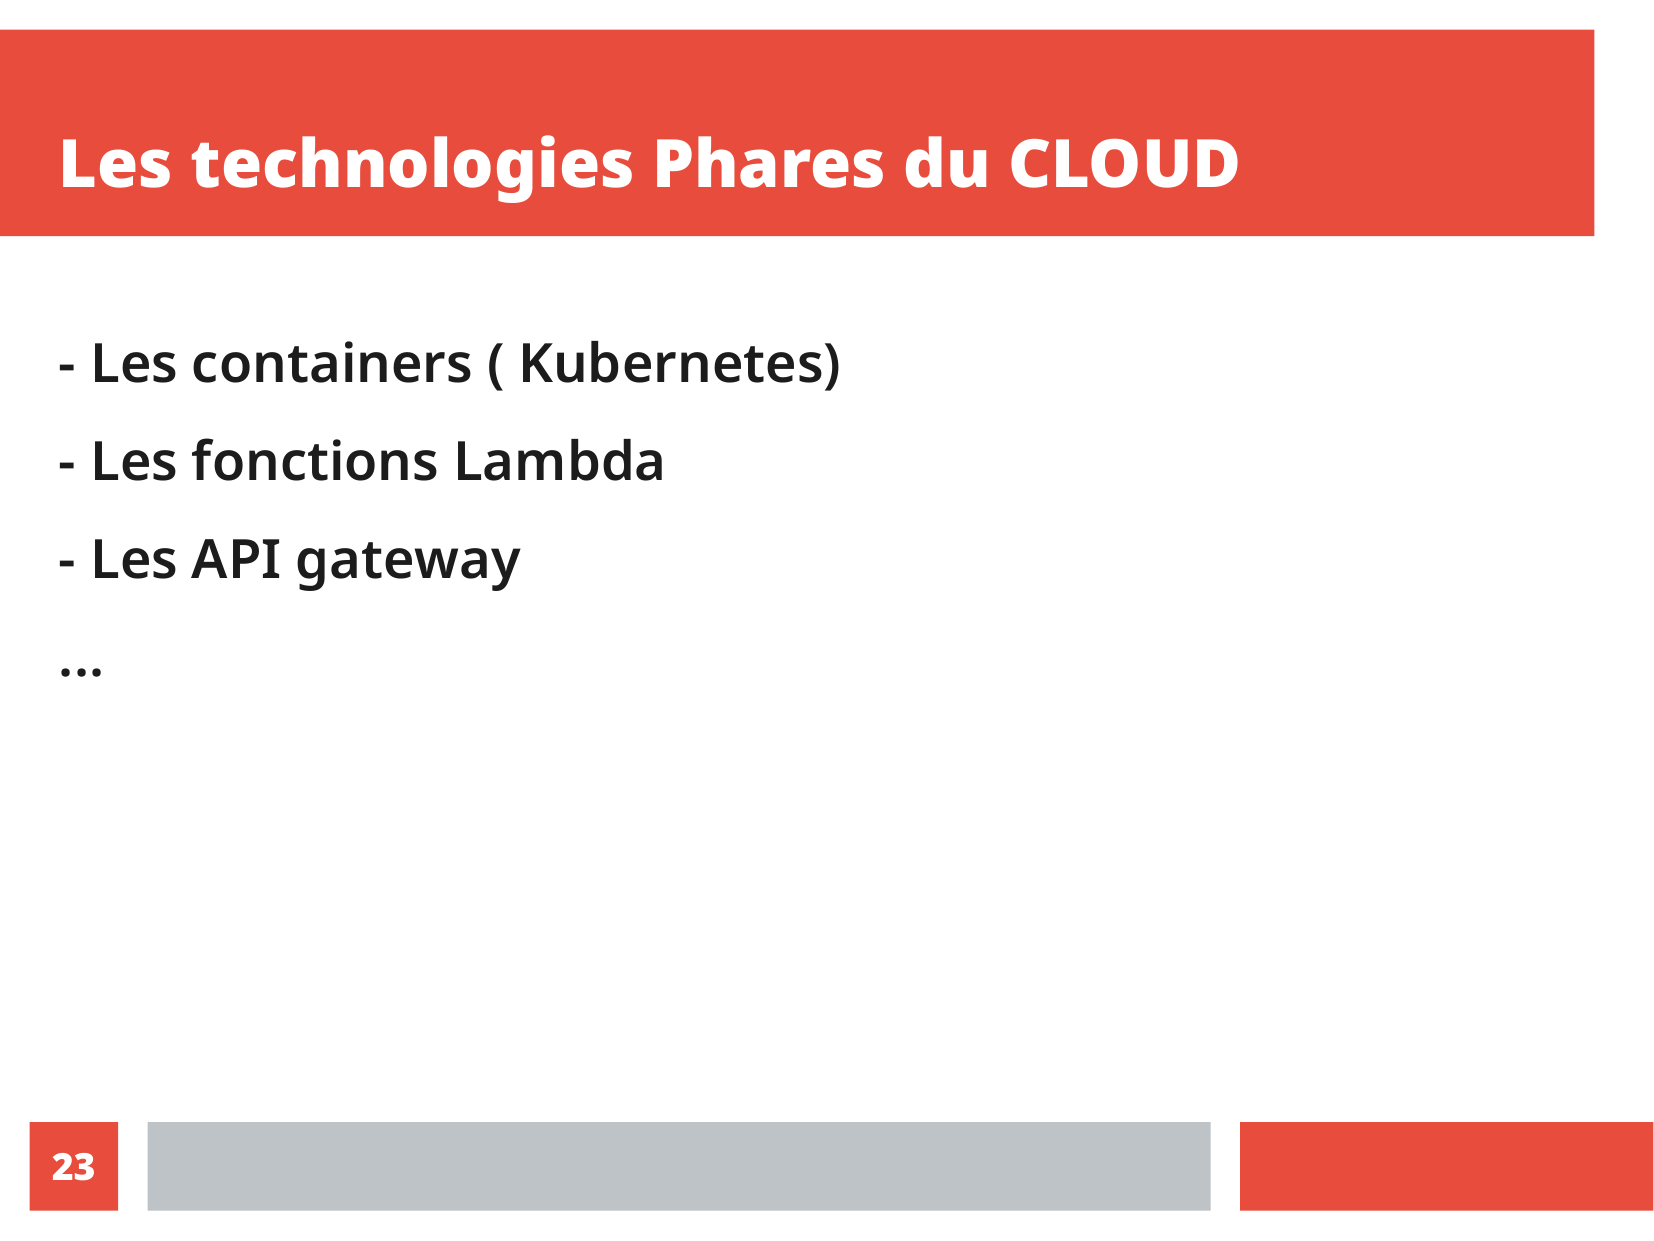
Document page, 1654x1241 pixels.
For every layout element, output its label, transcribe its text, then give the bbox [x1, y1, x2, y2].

list - Les containers ( Kubernetes) - Les fonctions Lambda - Les API gateway ... [59, 324, 1565, 1093]
title Les technologies Phares du CLOUD [59, 59, 1595, 207]
